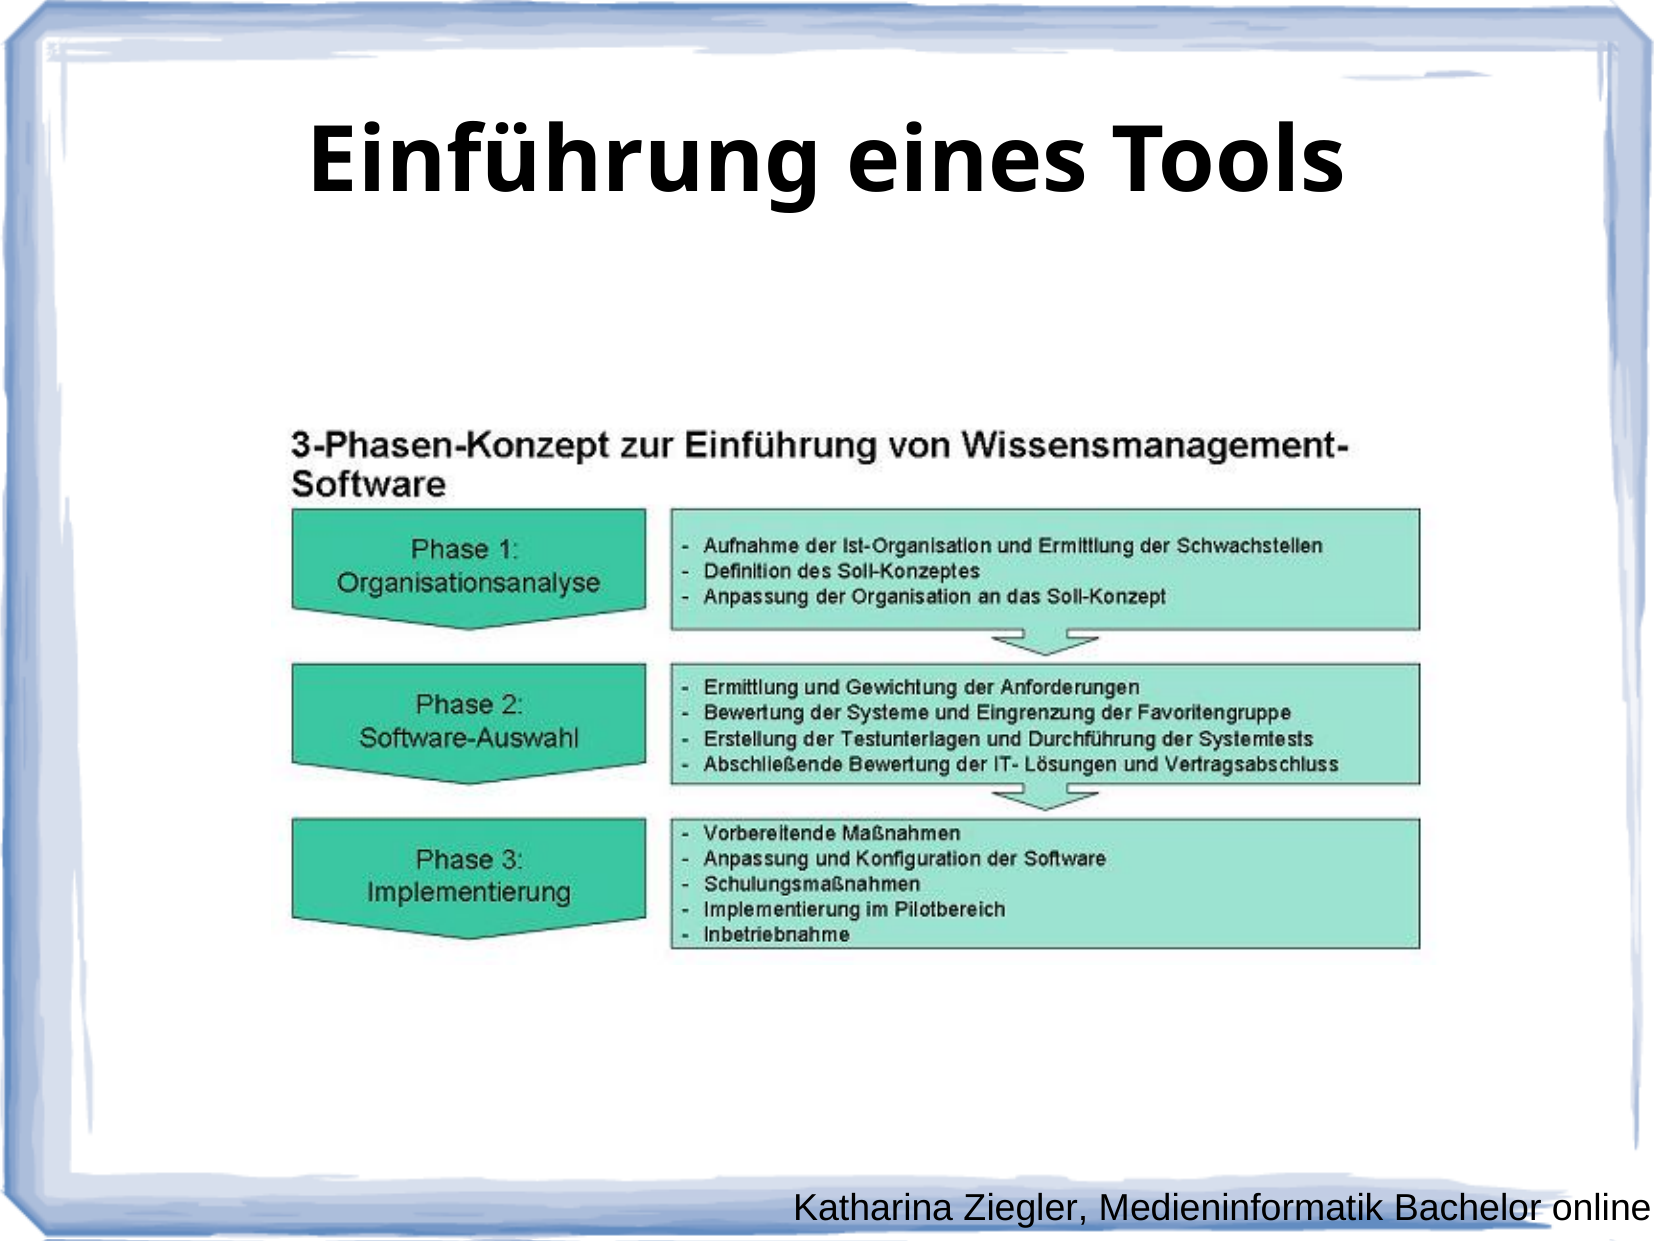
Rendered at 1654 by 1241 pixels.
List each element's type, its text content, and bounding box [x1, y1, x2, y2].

title Einführung eines Tools [82, 49, 1571, 257]
picture [0, 0, 1654, 1241]
text_box Katharina Ziegler, Medieninformatik Bachelor online [749, 1176, 1654, 1241]
